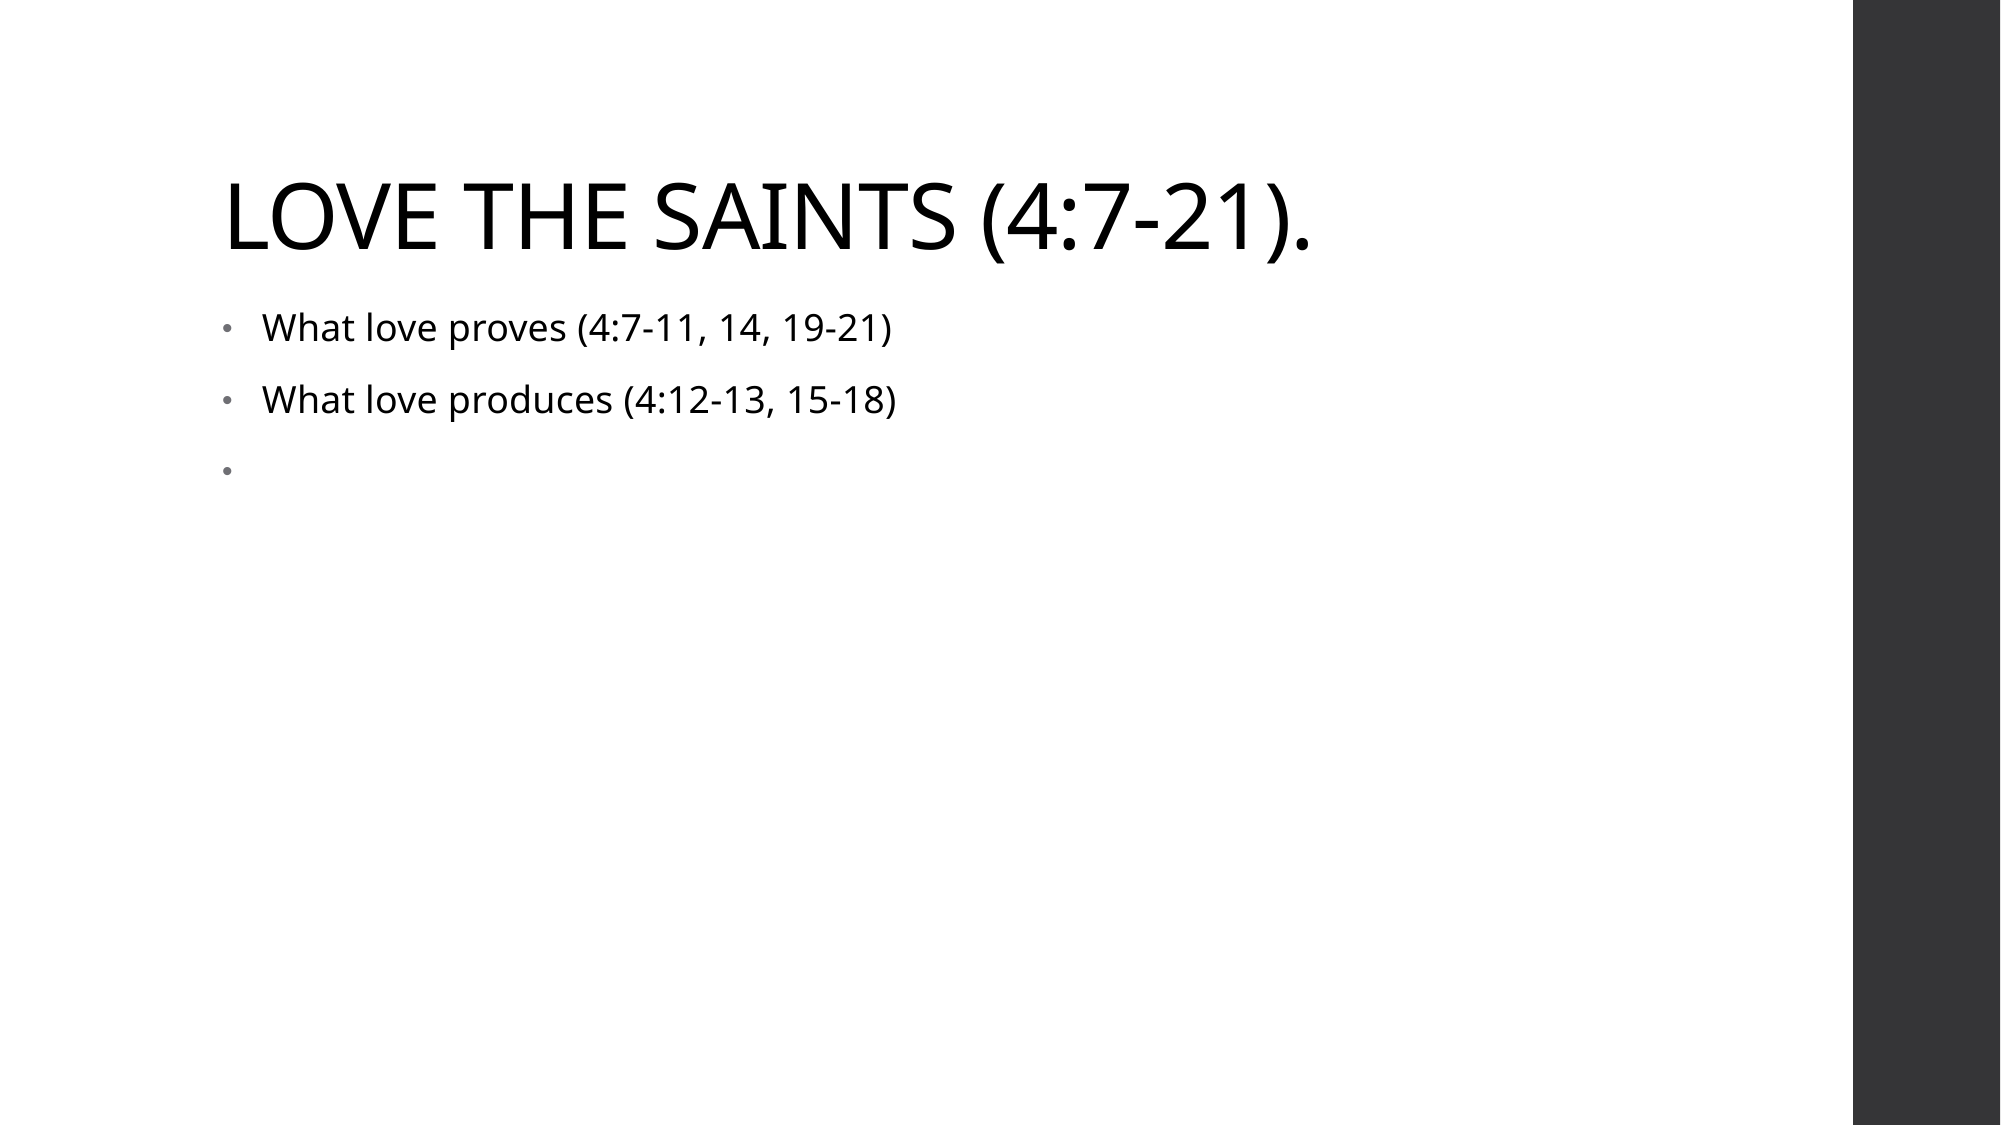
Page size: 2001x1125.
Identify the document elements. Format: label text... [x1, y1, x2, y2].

list What love proves (4:7-11, 14, 19-21) What love produces (4:12-13, 15-18) [206, 299, 1617, 1014]
title LOVE THE SAINTS (4:7-21). [206, 60, 1797, 278]
